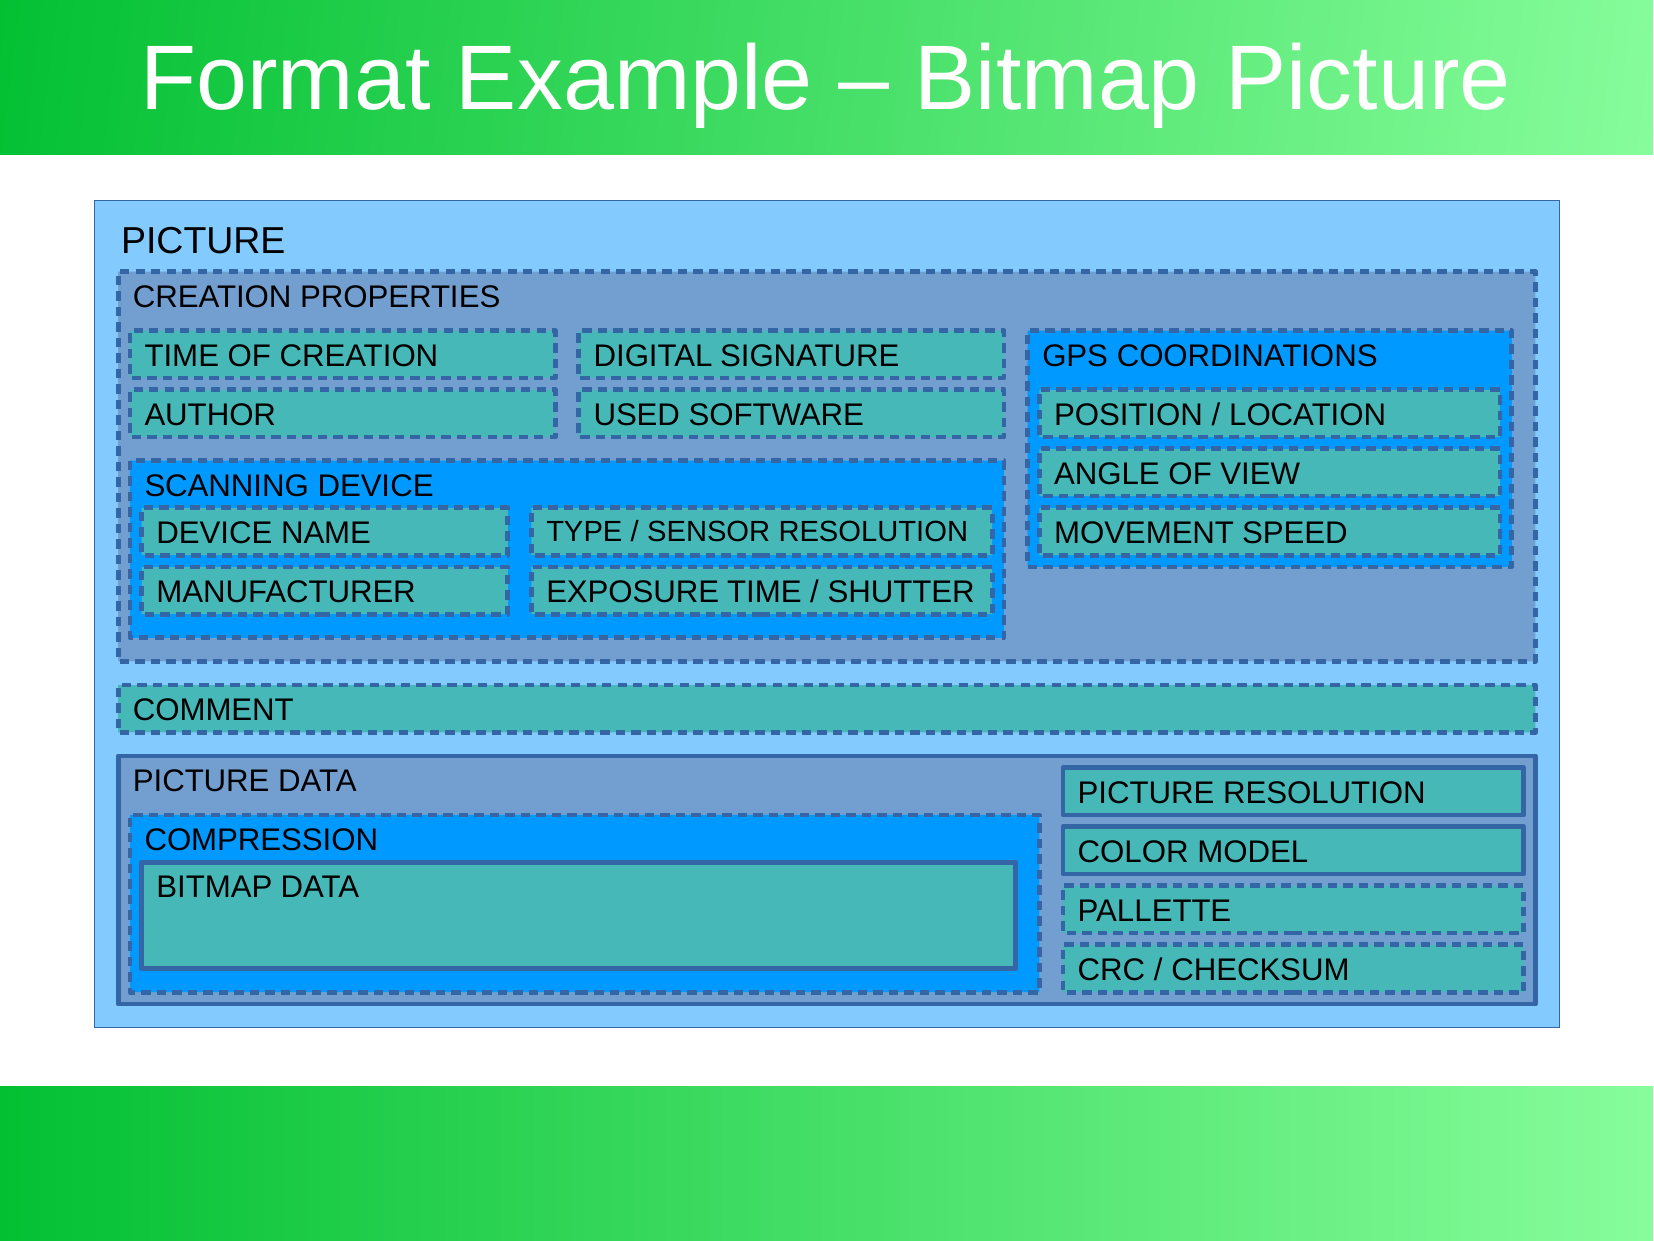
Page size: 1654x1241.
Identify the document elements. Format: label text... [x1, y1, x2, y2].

title Format Example – Bitmap Picture [82, 25, 1571, 130]
text_box POSITION / LOCATION [1039, 389, 1489, 438]
text_box CREATION PROPERTIES [118, 271, 556, 319]
text_box COMMENT [118, 685, 1524, 733]
text_box GPS COORDINATIONS [1027, 330, 1477, 378]
text_box TYPE / SENSOR RESOLUTION [531, 507, 993, 556]
text_box AUTHOR [129, 389, 544, 438]
text_box DEVICE NAME [141, 507, 497, 556]
text_box PICTURE DATA [118, 755, 473, 804]
text_box [94, 200, 1560, 1028]
text_box COMPRESSION [129, 814, 485, 863]
text_box BITMAP DATA [141, 862, 497, 910]
text_box COLOR MODEL [1062, 826, 1512, 875]
text_box PICTURE [106, 212, 319, 272]
text_box PALLETTE [1062, 885, 1512, 934]
text_box SCANNING DEVICE [129, 460, 591, 508]
text_box MANUFACTURER [141, 566, 497, 615]
text_box DIGITAL SIGNATURE [578, 330, 993, 378]
text_box EXPOSURE TIME / SHUTTER [531, 566, 993, 615]
text_box ANGLE OF VIEW [1039, 448, 1489, 497]
text_box USED SOFTWARE [578, 389, 993, 438]
text_box CRC / CHECKSUM [1062, 944, 1512, 993]
text_box MOVEMENT SPEED [1039, 507, 1489, 556]
text_box TIME OF CREATION [129, 330, 544, 378]
text_box PICTURE RESOLUTION [1062, 767, 1512, 815]
